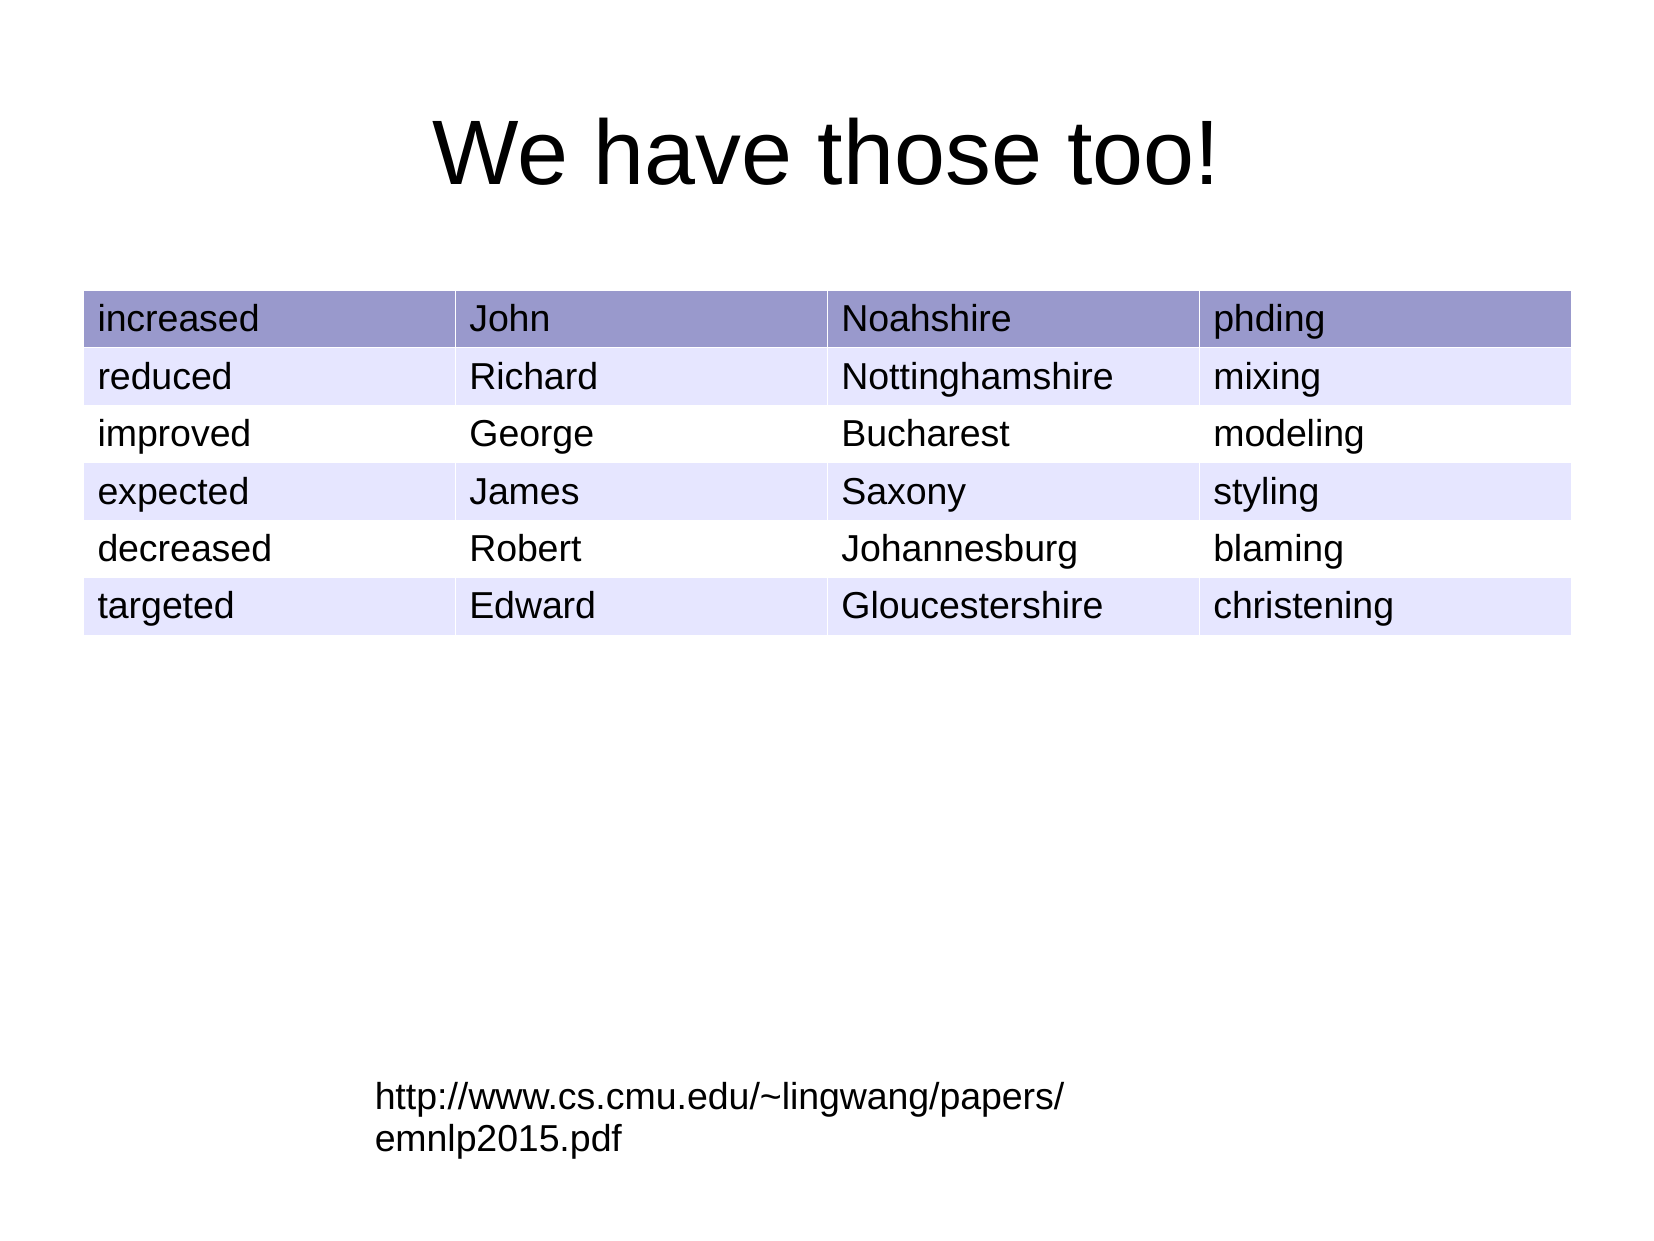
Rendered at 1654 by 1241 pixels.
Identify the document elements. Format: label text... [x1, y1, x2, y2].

table_cell Saxony [828, 463, 1199, 520]
table_cell Bucharest [828, 406, 1199, 462]
table_cell styling [1200, 463, 1571, 520]
table_cell George [456, 406, 827, 462]
table_cell James [456, 463, 827, 520]
table_cell blaming [1200, 521, 1571, 577]
table_cell modeling [1200, 406, 1571, 462]
table_cell improved [84, 406, 455, 462]
table_header increased [84, 291, 455, 347]
table_cell reduced [84, 348, 455, 405]
table_cell expected [84, 463, 455, 520]
table_cell christening [1200, 578, 1571, 635]
table_cell Nottinghamshire [828, 348, 1199, 405]
table_header John [456, 291, 827, 347]
table_cell decreased [84, 521, 455, 577]
table_cell mixing [1200, 348, 1571, 405]
table_cell Robert [456, 521, 827, 577]
title We have those too! [82, 49, 1571, 257]
table_cell targeted [84, 578, 455, 635]
table_header phding [1200, 291, 1571, 347]
table_cell Johannesburg [828, 521, 1199, 577]
text_box http://www.cs.cmu.edu/~lingwang/papers/emnlp2015.pdf [360, 1068, 1327, 1126]
table_header Noahshire [828, 291, 1199, 347]
table_cell Richard [456, 348, 827, 405]
table_cell Gloucestershire [828, 578, 1199, 635]
table_cell Edward [456, 578, 827, 635]
